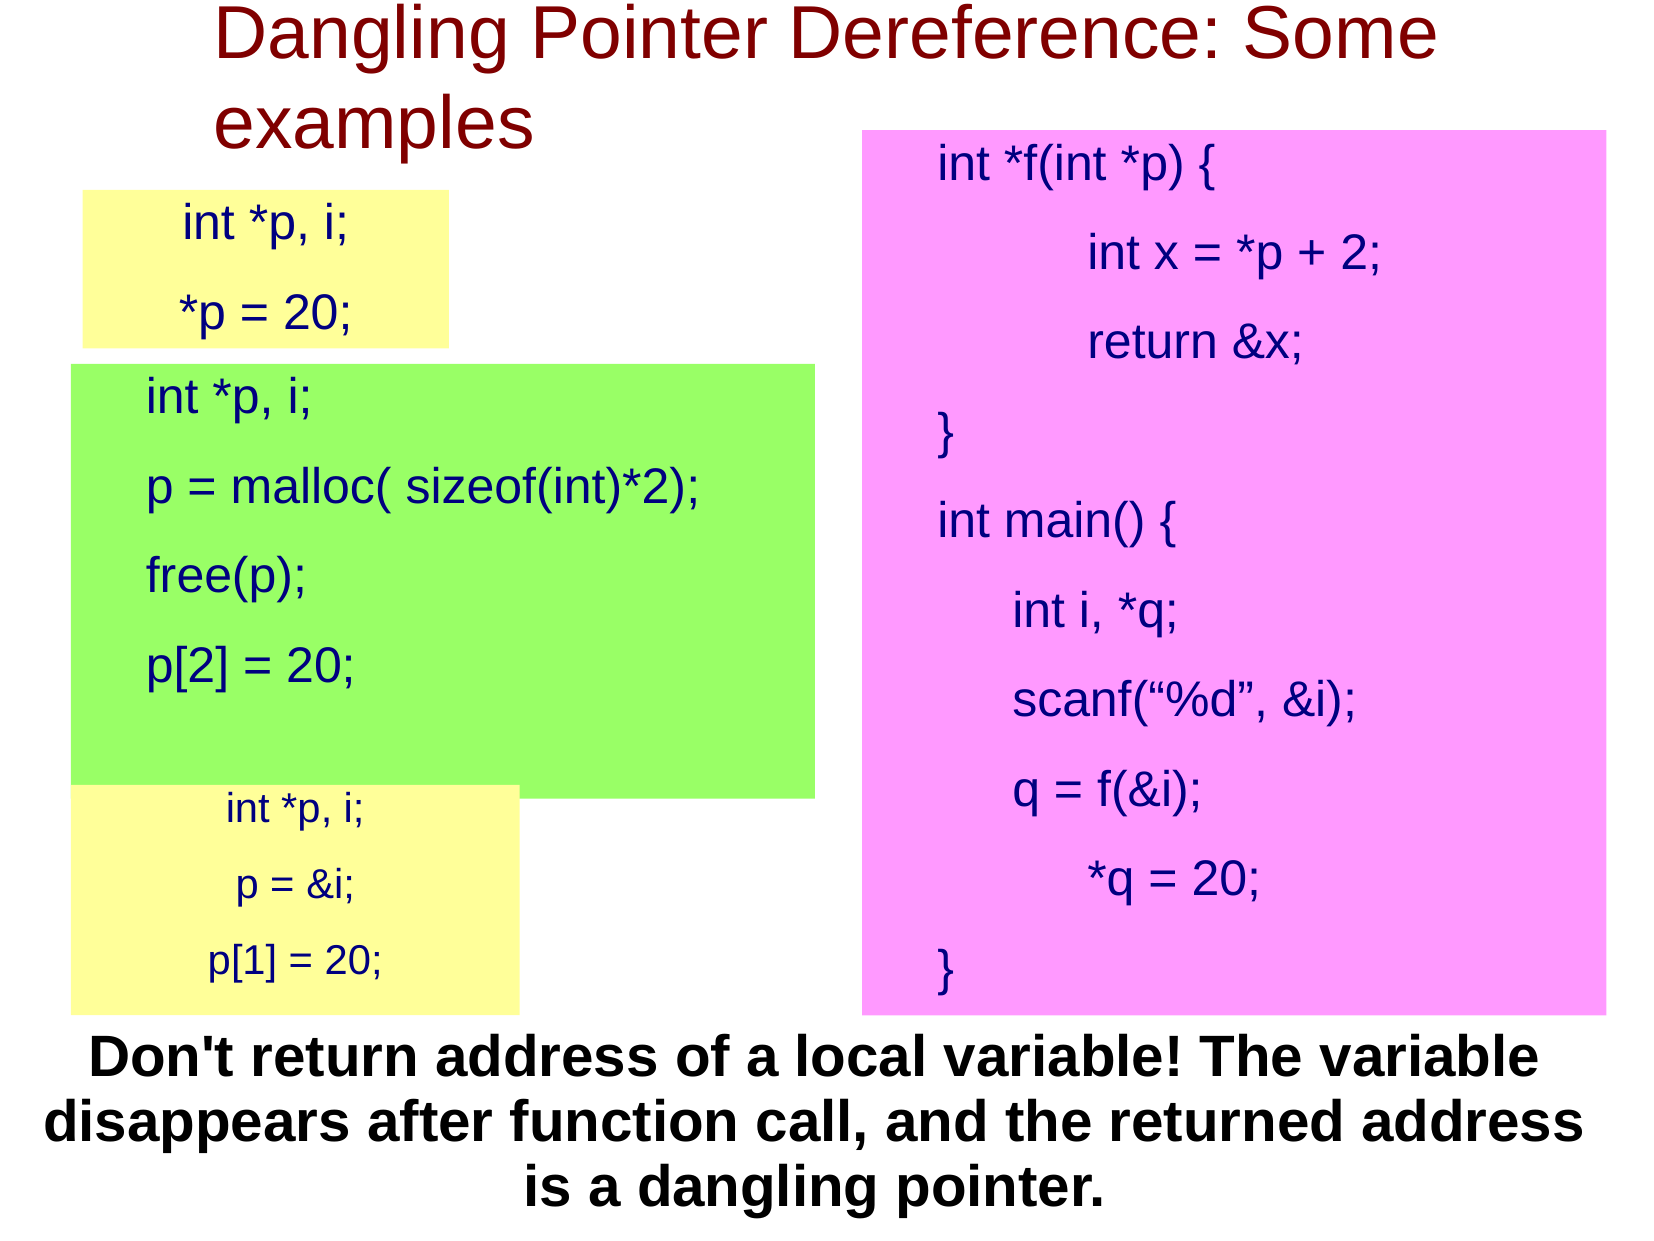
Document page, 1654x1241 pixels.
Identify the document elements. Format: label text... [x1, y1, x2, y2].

list int *f(int *p) { int x = *p + 2; return &x; } int main() { int i, *q; scanf(“%d”, &i); q = f(&i); *q = 20; } [862, 130, 1607, 1016]
list int *p, i; p = malloc( sizeof(int)*2); free(p); p[2] = 20; [70, 363, 815, 799]
text_box Don't return address of a local variable! The variable disappears after function call, and the returned address is a dangling pointer. [23, 1016, 1607, 1241]
title Dangling Pointer Dereference: Some examples [82, 0, 1571, 165]
list int *p, i; p = &i; p[1] = 20; [70, 784, 520, 1016]
list int *p, i; *p = 20; [82, 189, 449, 349]
